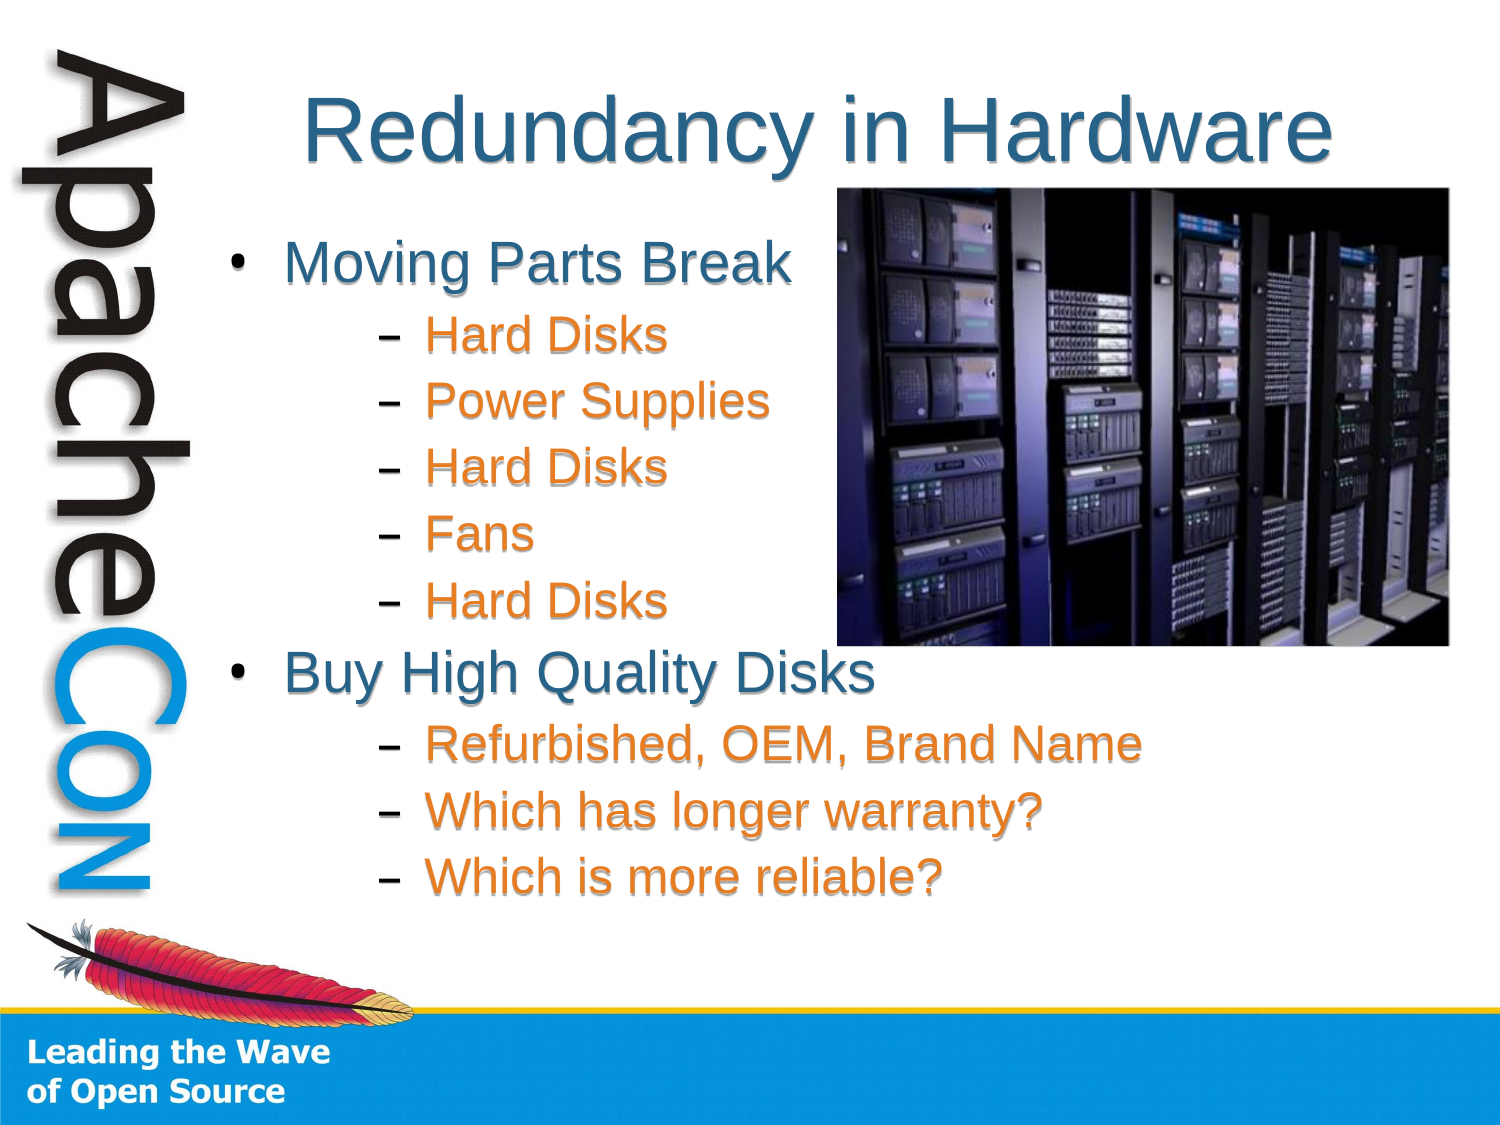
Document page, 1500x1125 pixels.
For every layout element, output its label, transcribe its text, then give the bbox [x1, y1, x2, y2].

list Moving Parts Break Hard Disks Power Supplies Hard Disks Fans Hard Disks Buy High Quality Disks Refurbished, OEM, Brand Name Which has longer warranty? Which is more reliable? [212, 224, 1426, 913]
picture [837, 187, 1451, 646]
title Redundancy in Hardware [212, 62, 1426, 188]
